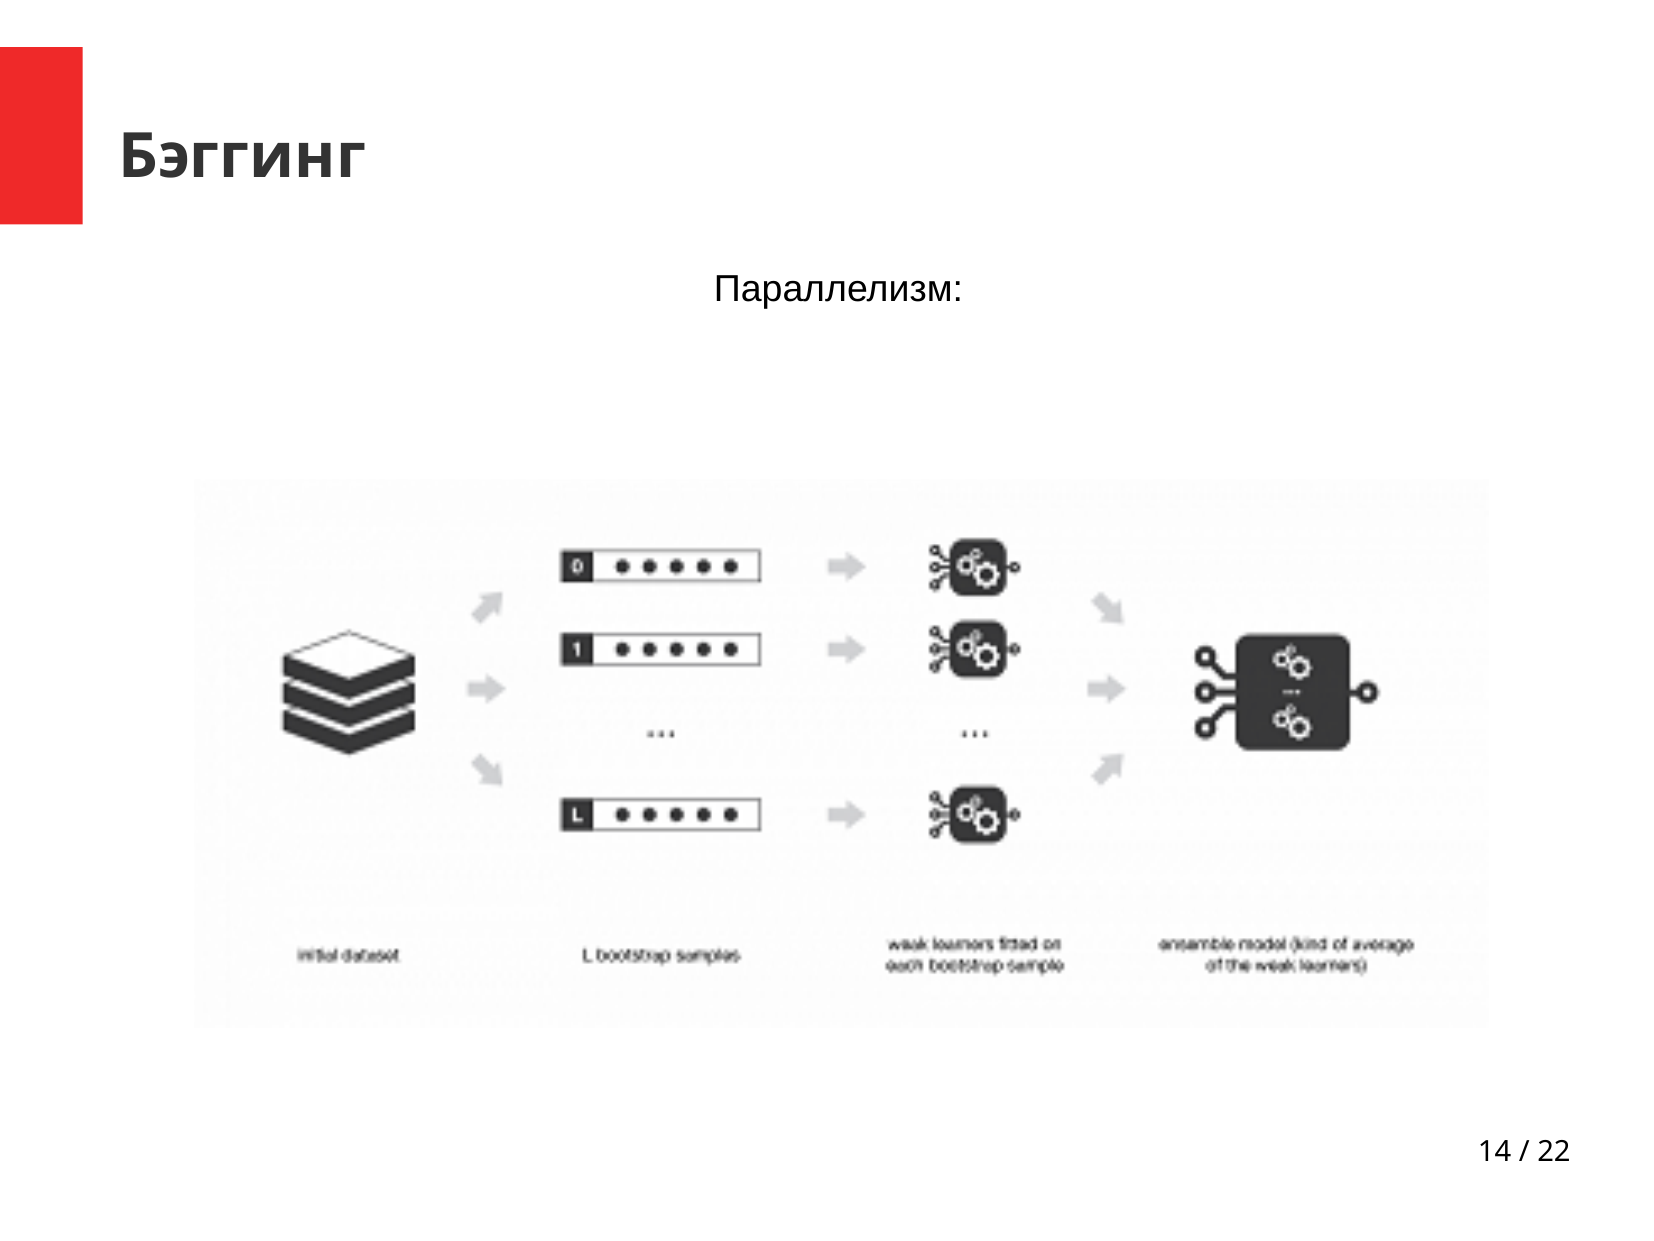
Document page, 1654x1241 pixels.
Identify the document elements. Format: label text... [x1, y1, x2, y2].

text_box Параллелизм: [94, 259, 1583, 863]
picture [194, 479, 1489, 1028]
title Бэггинг [118, 49, 1571, 257]
